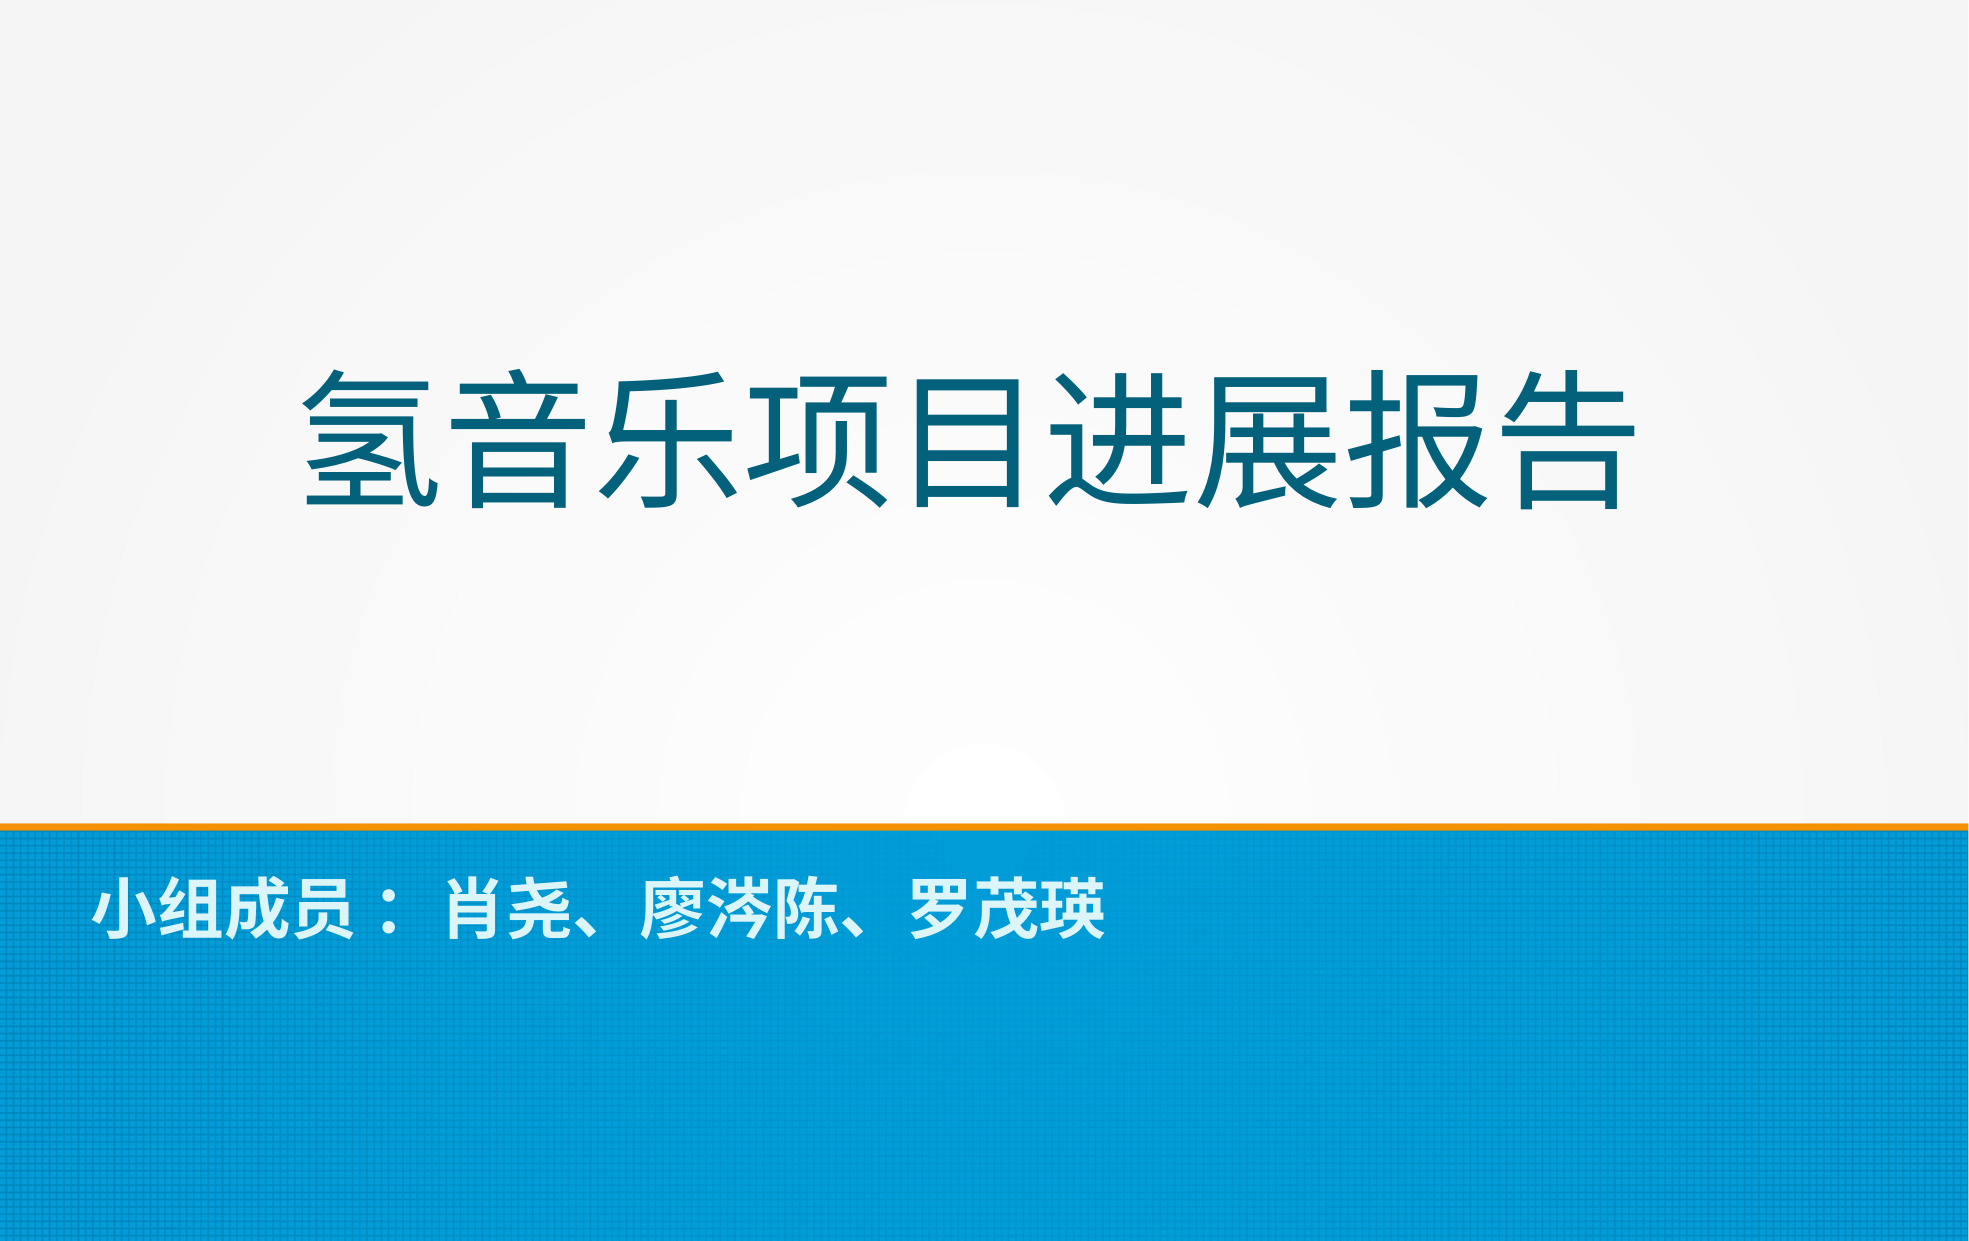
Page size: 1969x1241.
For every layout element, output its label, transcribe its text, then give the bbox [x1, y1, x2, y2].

title 氢音乐项目进展报告 [150, 134, 1833, 541]
picture [0, 0, 1969, 830]
subtitle 小组成员 ：肖尧、廖涔陈、罗茂瑛 [90, 855, 1861, 1111]
